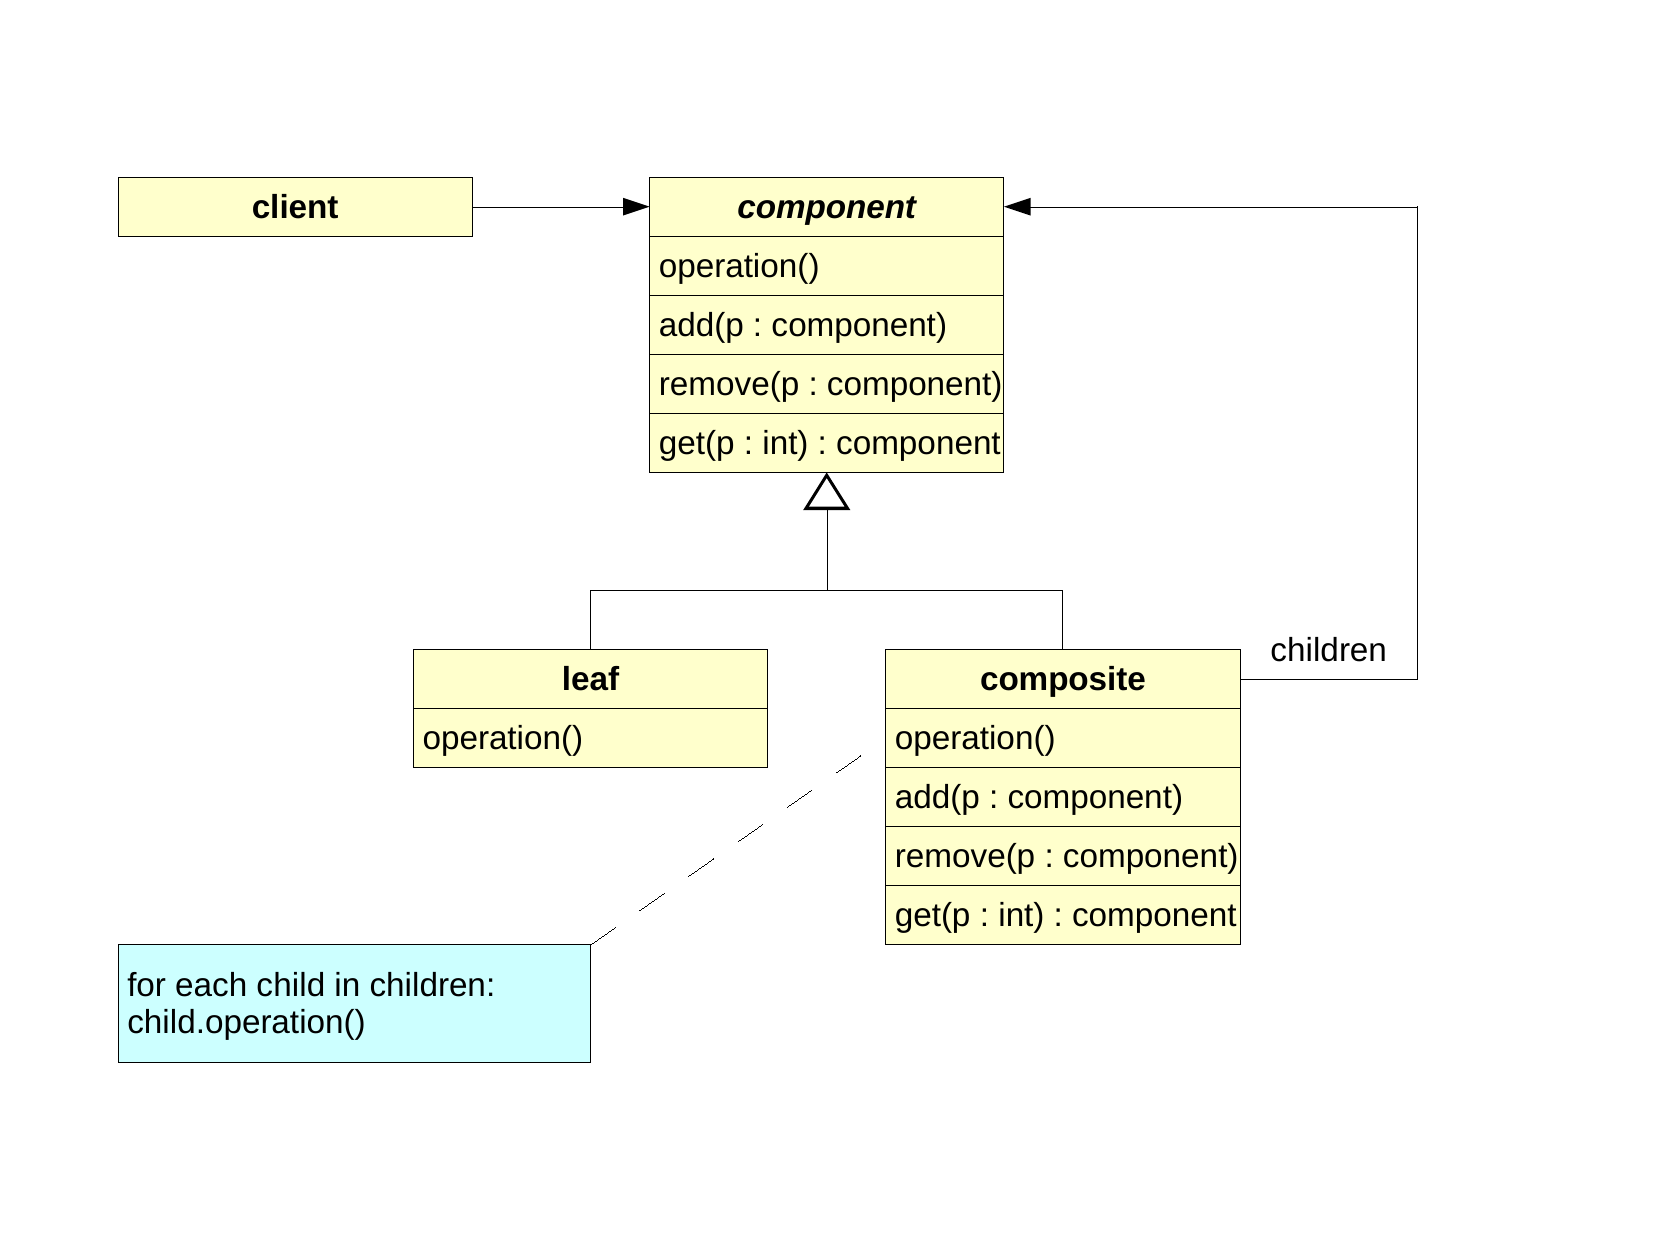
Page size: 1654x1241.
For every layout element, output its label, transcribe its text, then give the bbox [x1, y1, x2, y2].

text_box add(p : component) [649, 295, 1004, 354]
text_box client [118, 177, 473, 237]
text_box component [649, 177, 1004, 236]
text_box remove(p : component) [649, 354, 1004, 413]
text_box get(p : int) : component [885, 885, 1241, 945]
text_box leaf [413, 649, 768, 708]
text_box for each child in children: child.operation() [118, 944, 591, 1063]
text_box composite [885, 649, 1241, 708]
text_box get(p : int) : component [649, 413, 1004, 473]
text_box add(p : component) [885, 767, 1241, 826]
text_box remove(p : component) [885, 826, 1241, 885]
text_box operation() [413, 708, 768, 768]
text_box operation() [885, 708, 1241, 767]
text_box children [1240, 620, 1418, 680]
text_box operation() [649, 236, 1004, 295]
